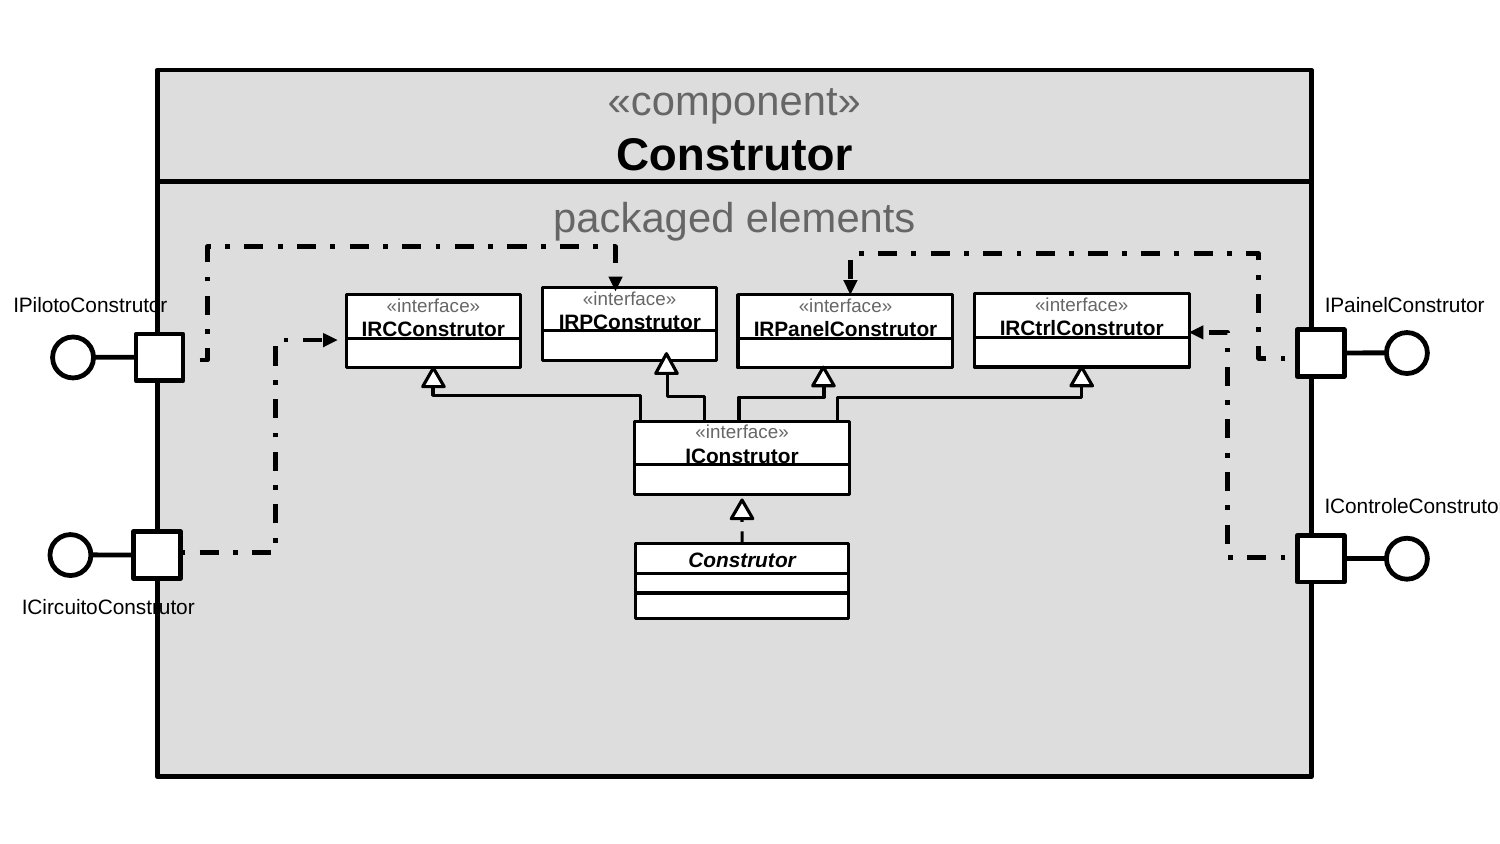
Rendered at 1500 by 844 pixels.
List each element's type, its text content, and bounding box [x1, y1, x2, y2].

text_box [49, 534, 91, 576]
text_box [136, 334, 184, 381]
text_box [1297, 535, 1345, 583]
text_box [1297, 329, 1345, 377]
text_box IPainelConstrutor [1311, 284, 1500, 323]
text_box [737, 338, 953, 386]
text_box [634, 464, 850, 495]
text_box IControleConstrutor [1311, 485, 1500, 524]
text_box [731, 500, 753, 519]
text_box packaged elements [157, 181, 1312, 777]
text_box «component» Construtor [157, 69, 1312, 181]
text_box «interface» IConstrutor [634, 421, 850, 464]
text_box [346, 338, 521, 387]
text_box «interface» IRPanelConstrutor [737, 294, 953, 338]
text_box «interface» IRPConstrutor [542, 287, 717, 330]
text_box IPilotoConstrutor [0, 284, 214, 323]
text_box [133, 531, 181, 579]
text_box [52, 336, 94, 378]
text_box «interface» IRCtrlConstrutor [974, 293, 1190, 337]
text_box [635, 573, 849, 619]
text_box [1386, 332, 1428, 374]
text_box «interface» IRCConstrutor [346, 294, 521, 338]
text_box Construtor [635, 543, 849, 573]
text_box [974, 337, 1190, 386]
text_box [542, 330, 717, 374]
text_box ICircuitoConstrutor [8, 586, 223, 625]
text_box [1386, 538, 1428, 580]
